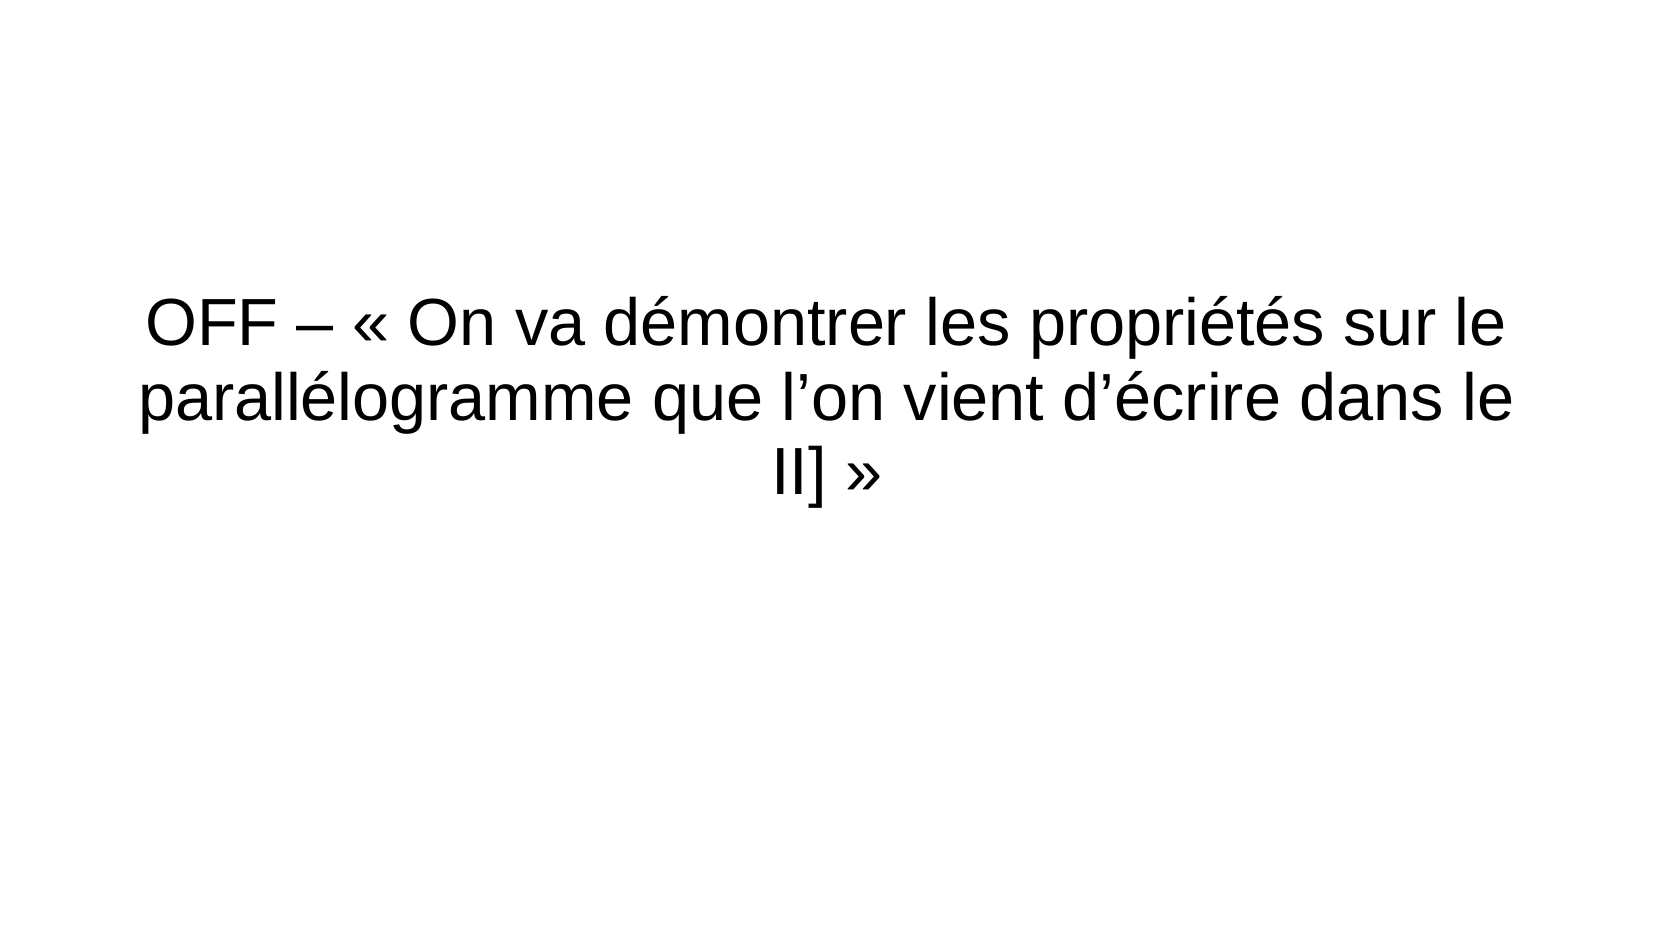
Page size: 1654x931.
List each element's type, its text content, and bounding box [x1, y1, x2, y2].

subtitle OFF – « On va démontrer les propriétés sur le parallélogramme que l’on vient d’écrire dans le II] » [82, 37, 1571, 757]
